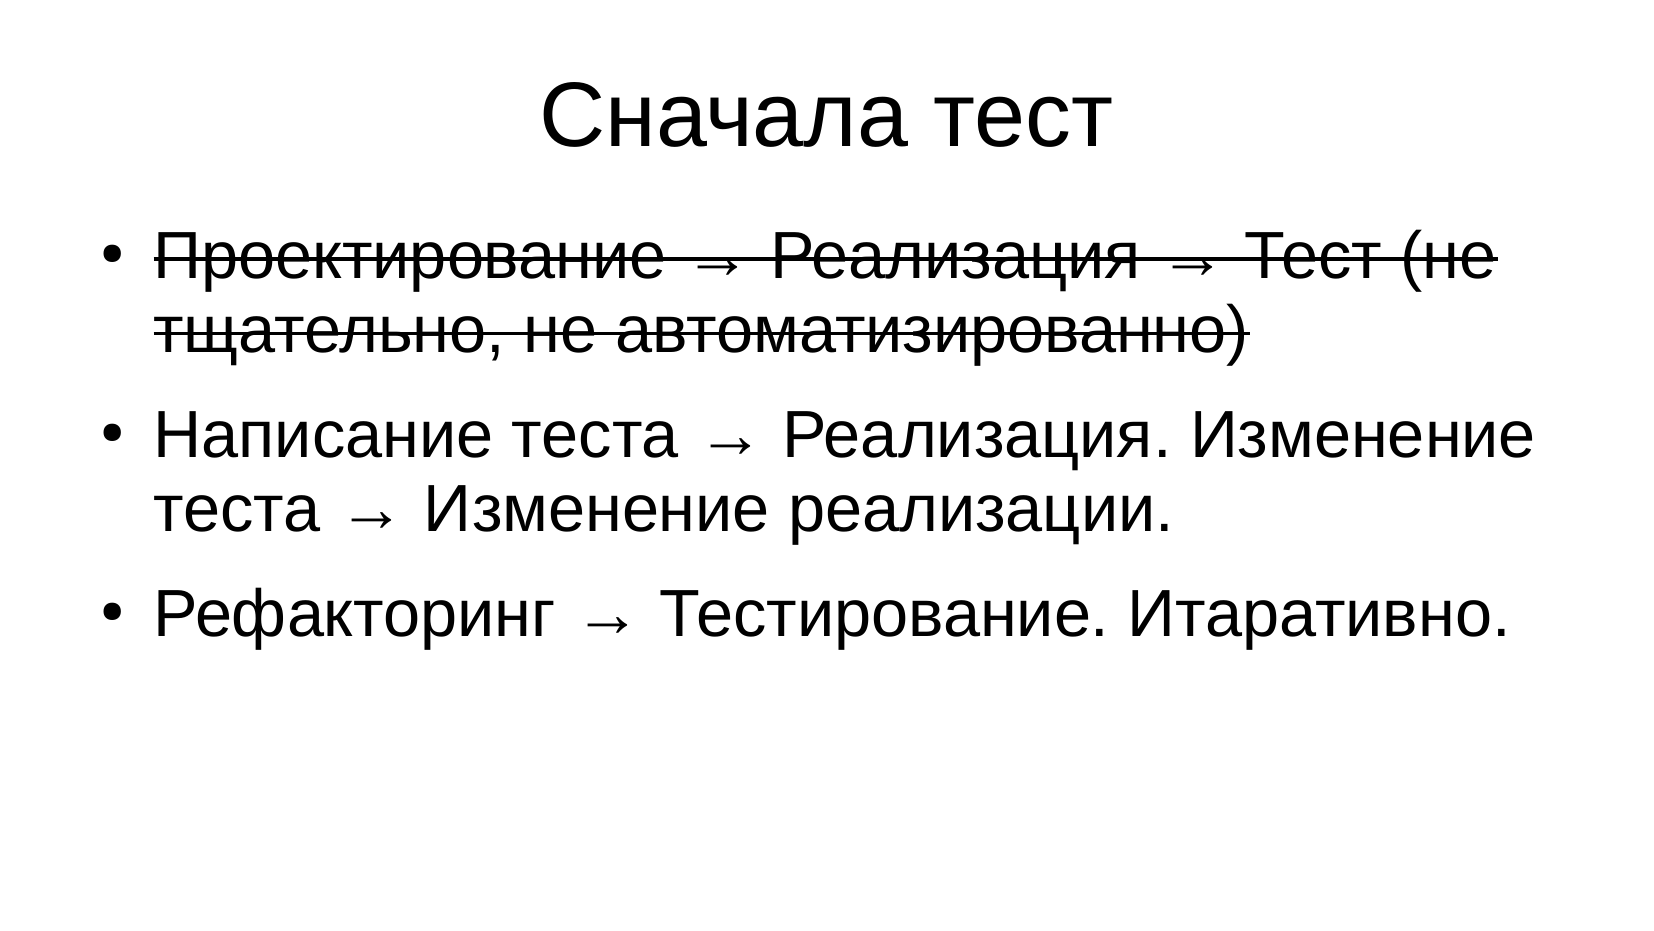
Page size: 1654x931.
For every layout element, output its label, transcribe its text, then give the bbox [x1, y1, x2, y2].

list Проектирование → Реализация → Тест (не тщательно, не автоматизированно) Написание теста → Реализация. Изменение теста → Изменение реализации. Рефакторинг → Тестирование. Итаративно. [82, 217, 1571, 758]
title Сначала тест [82, 37, 1571, 193]
